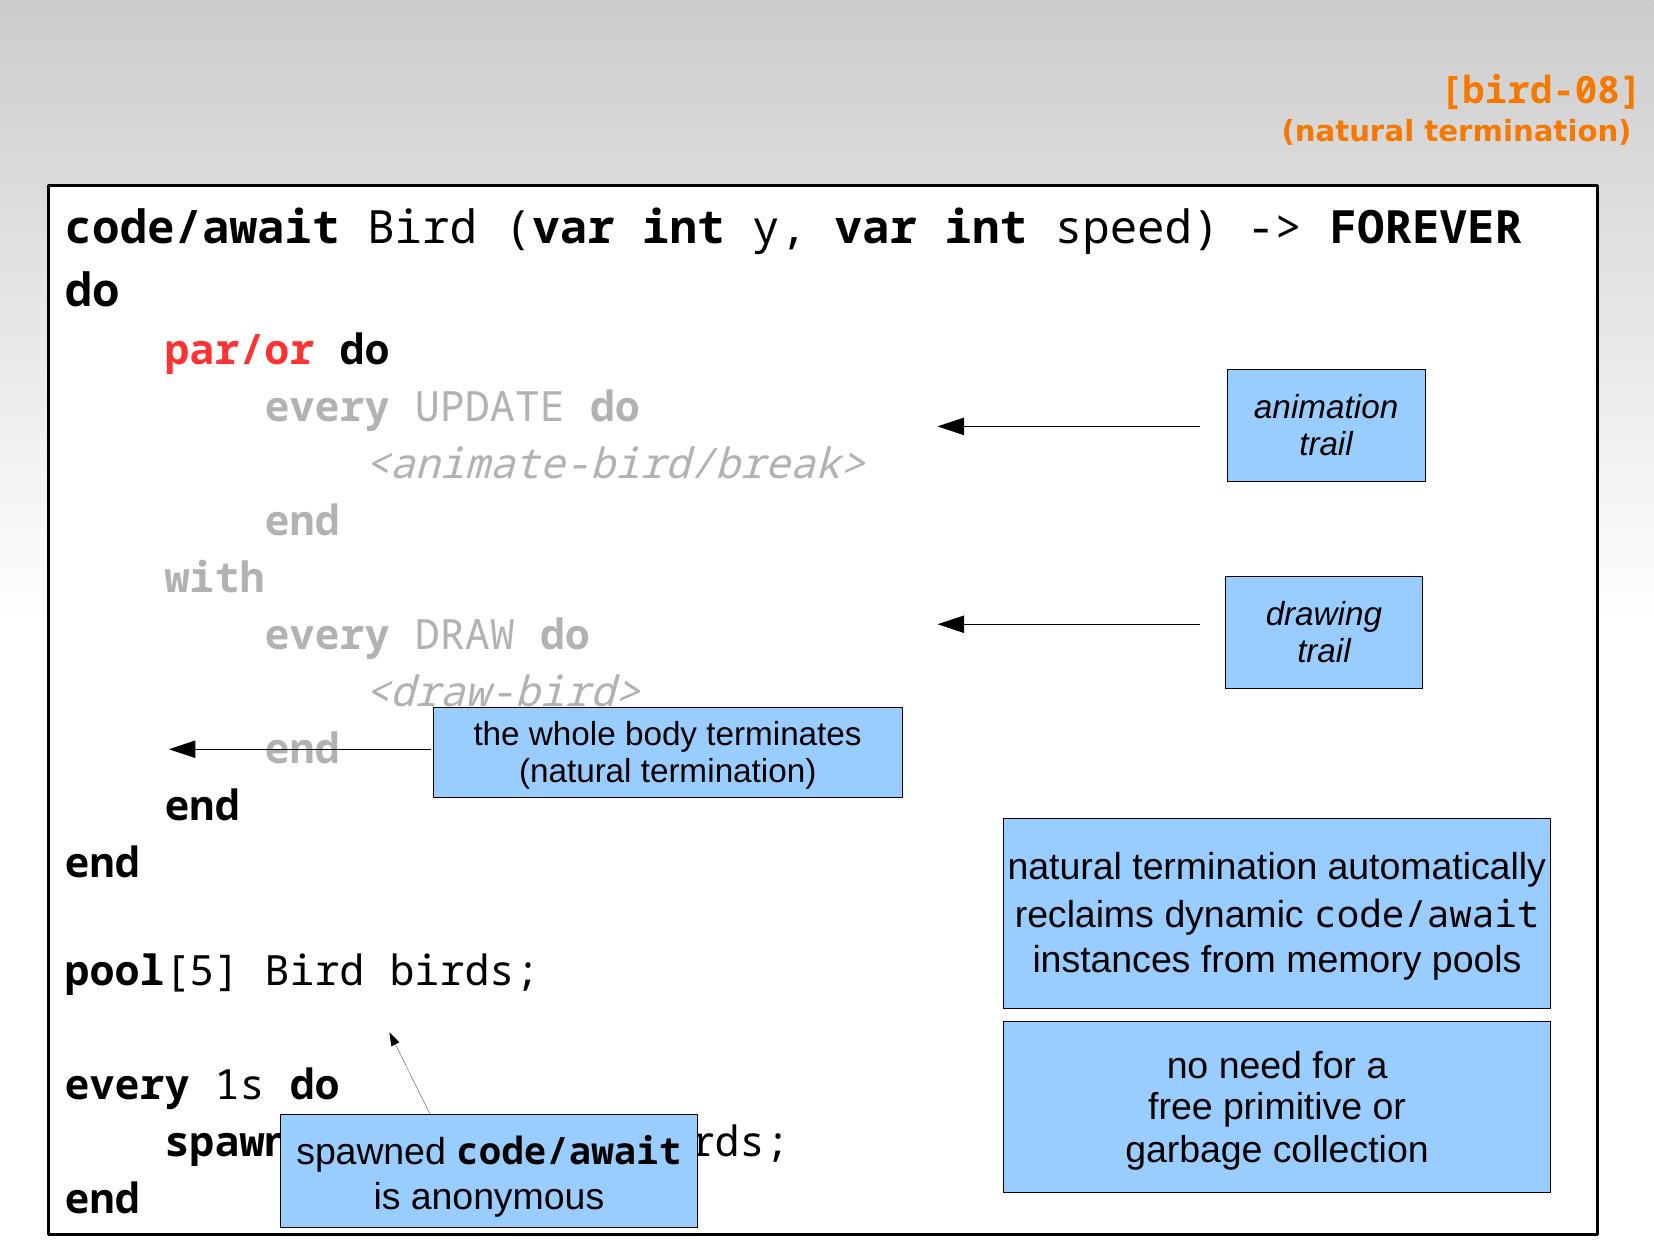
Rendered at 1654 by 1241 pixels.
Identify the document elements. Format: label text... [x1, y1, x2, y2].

text_box natural termination automatically reclaims dynamic code/await instances from memory pools [1003, 818, 1551, 1009]
title [bird-08] (natural termination) [154, 2, 1643, 210]
text_box animation trail [1227, 369, 1426, 482]
text_box the whole body terminates (natural termination) [433, 707, 903, 798]
text_box spawned code/await is anonymous [280, 1114, 698, 1228]
text_box no need for a free primitive or garbage collection [1003, 1021, 1551, 1193]
text_box drawing trail [1225, 576, 1423, 689]
text_box code/await Bird (var int y, var int speed) -> FOREVER do par/or do every UPDATE do <animate-bird/break> end with every DRAW do <draw-bird> end end end pool[5] Bird birds; every 1s do spawn Bird(...) in birds; end [48, 185, 1598, 1100]
